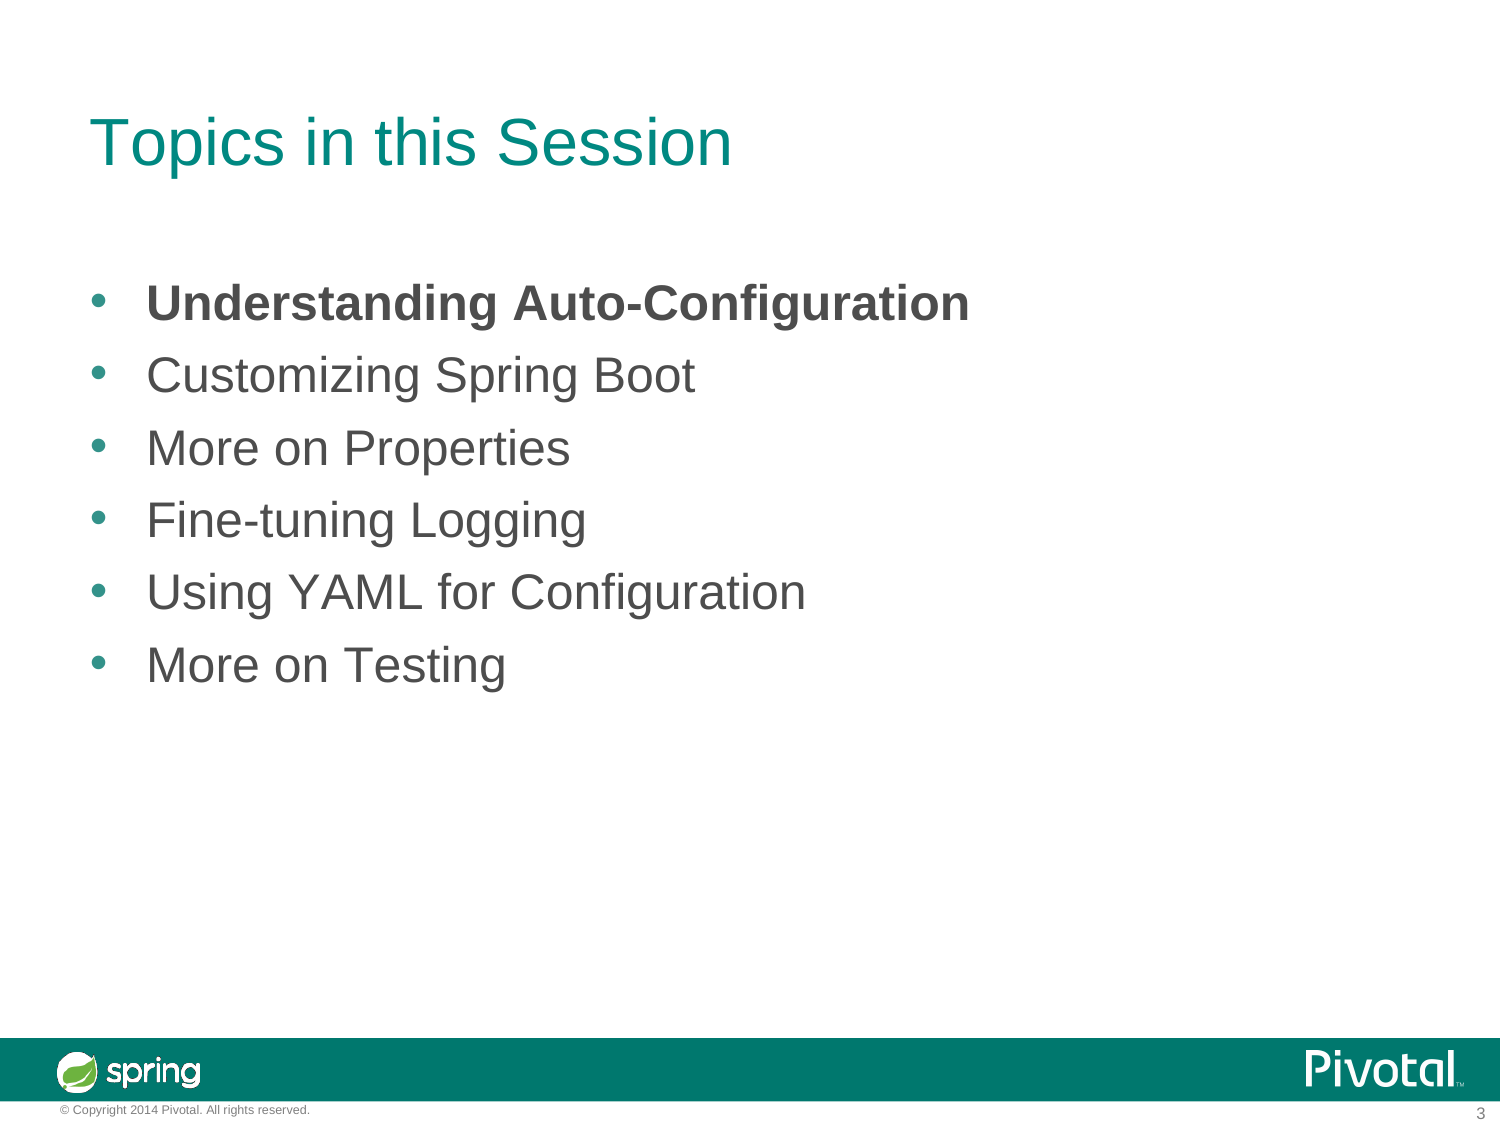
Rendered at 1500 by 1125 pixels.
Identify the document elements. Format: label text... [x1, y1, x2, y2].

picture [1306, 1050, 1464, 1087]
picture [32, 1041, 210, 1103]
title Topics in this Session [75, 45, 1426, 233]
list Understanding Auto-Configuration Customizing Spring Boot More on Properties Fine-tuning Logging Using YAML for Configuration More on Testing [75, 262, 1426, 931]
